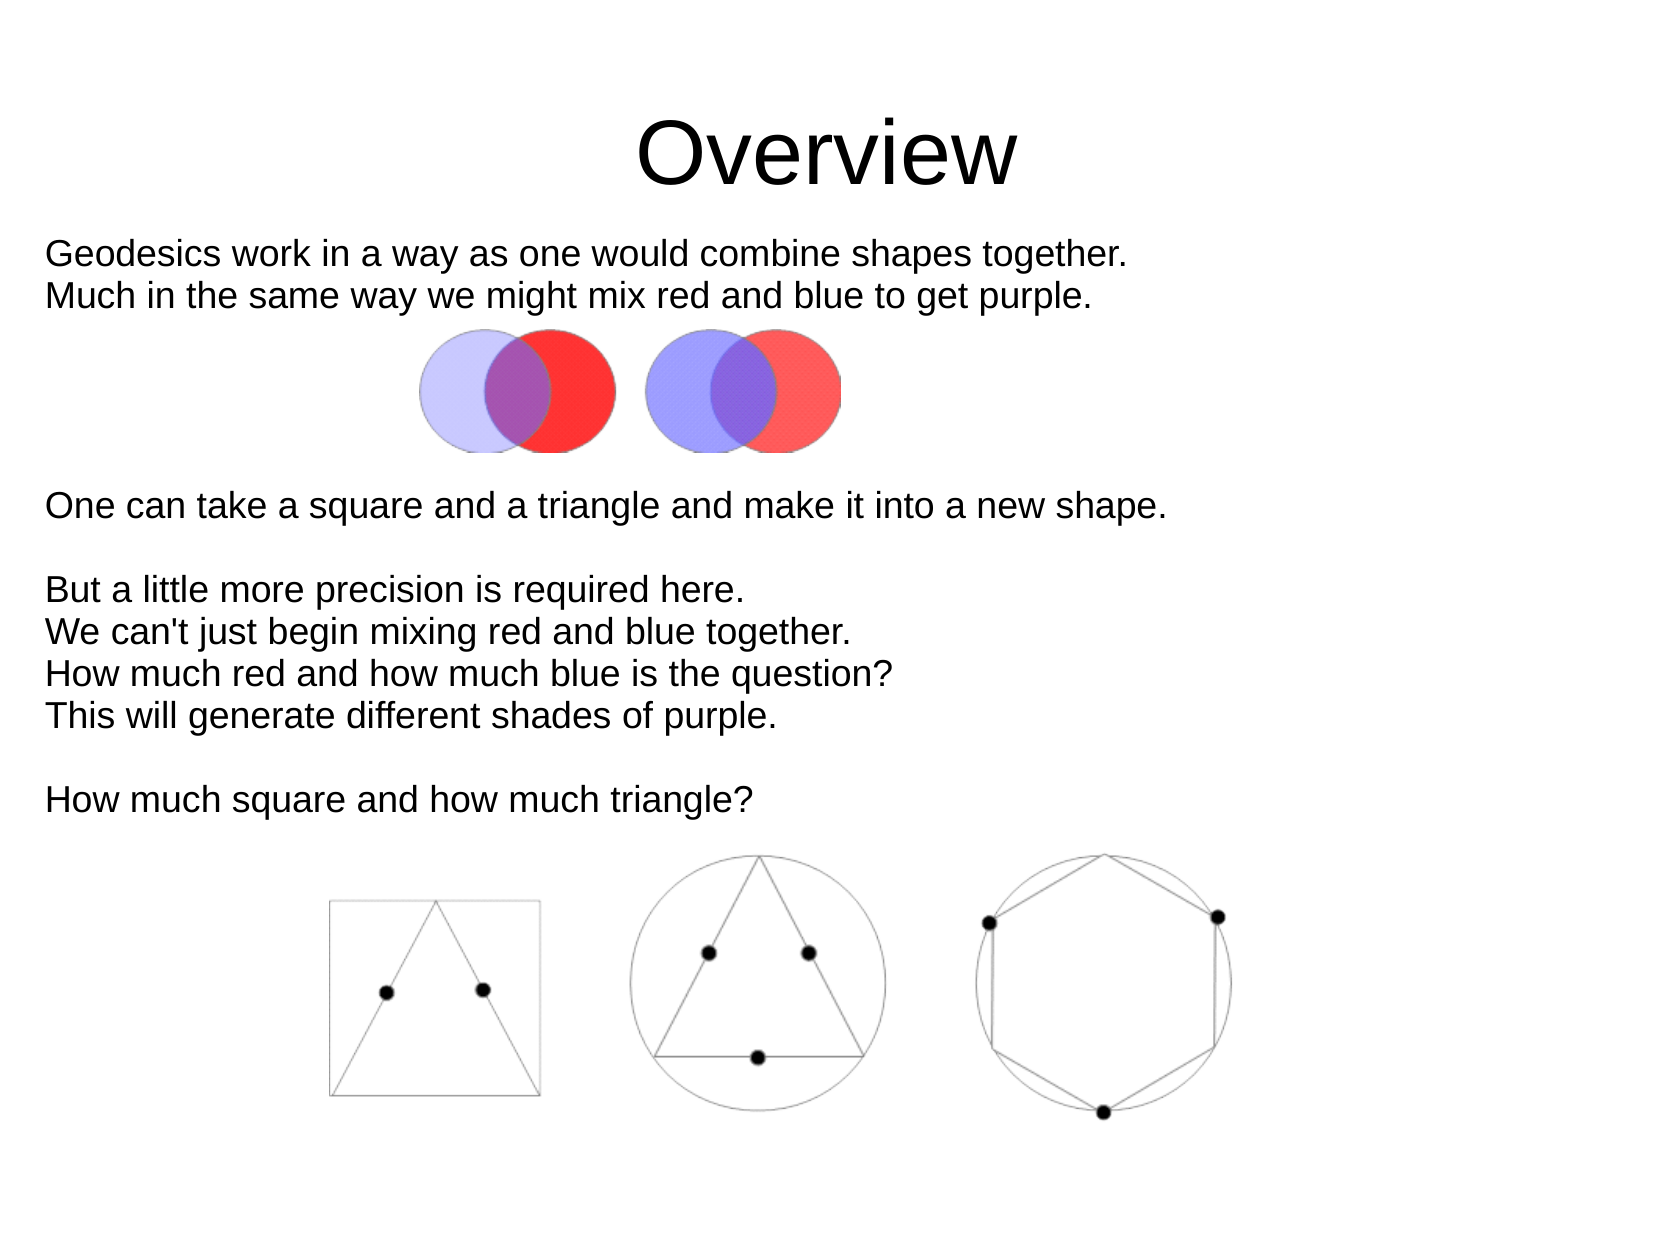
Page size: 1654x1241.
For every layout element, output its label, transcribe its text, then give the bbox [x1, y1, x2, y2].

picture [419, 329, 841, 453]
text_box Geodesics work in a way as one would combine shapes together. Much in the same way we might mix red and blue to get purple. One can take a square and a triangle and make it into a new shape. But a little more precision is required here. We can't just begin mixing red and blue together. How much red and how much blue is the question? This will generate different shades of purple. How much square and how much triangle? [30, 225, 1606, 871]
title Overview [82, 49, 1571, 225]
picture [329, 821, 1270, 1144]
